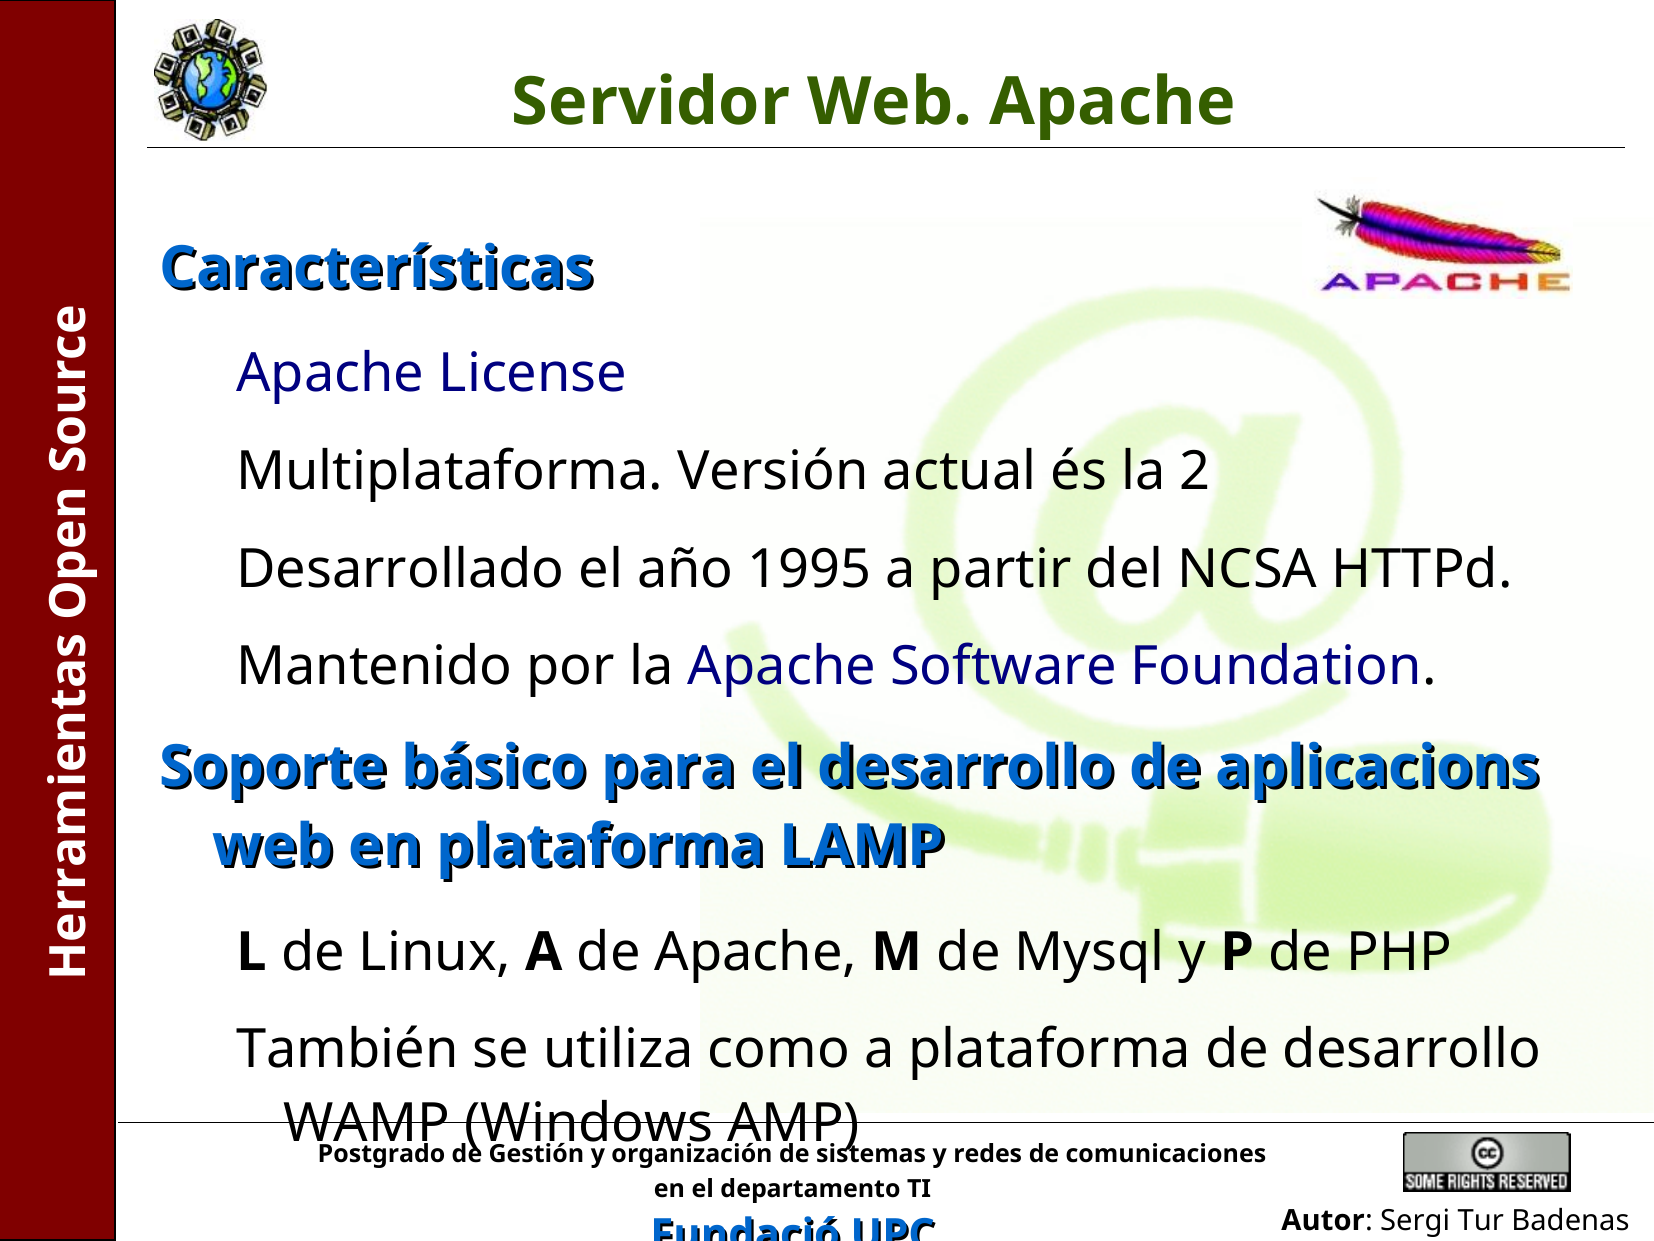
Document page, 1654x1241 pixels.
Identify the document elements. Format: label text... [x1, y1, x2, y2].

title Servidor Web. Apache [129, 49, 1619, 148]
picture [821, 1107, 836, 1113]
picture [1403, 1132, 1571, 1192]
picture [700, 177, 1654, 1113]
list Características Apache License Multiplataforma. Versión actual és la 2 Desarrollado el año 1995 a partir del NCSA HTTPd. Mantenido por la Apache Software Foundation. Soporte básico para el desarrollo de aplicacions web en plataforma LAMP L de Linux, A de Apache, M de Mysql y P de PHP También se utiliza como a plataforma de desarrollo WAMP (Windows AMP) [141, 225, 1639, 1075]
picture [154, 19, 268, 49]
